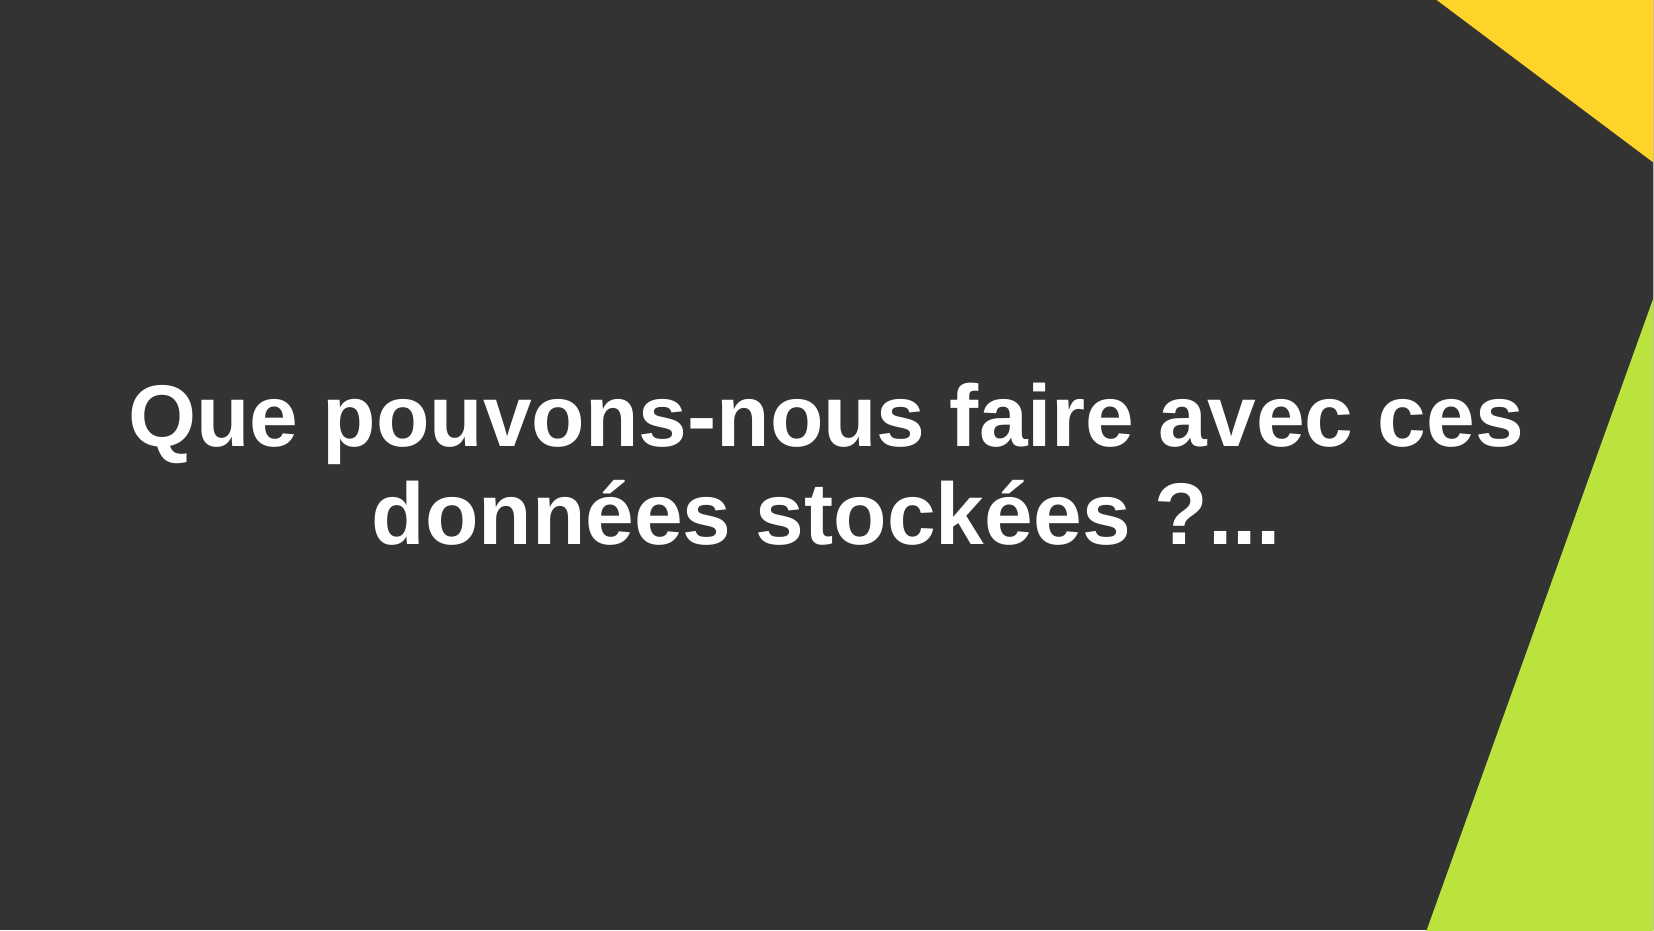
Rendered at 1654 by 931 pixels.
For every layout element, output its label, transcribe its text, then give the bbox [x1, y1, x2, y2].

title Que pouvons-nous faire avec ces données stockées ?... [31, 367, 1622, 563]
text_box [1426, 296, 1654, 931]
text_box [1436, 0, 1654, 163]
